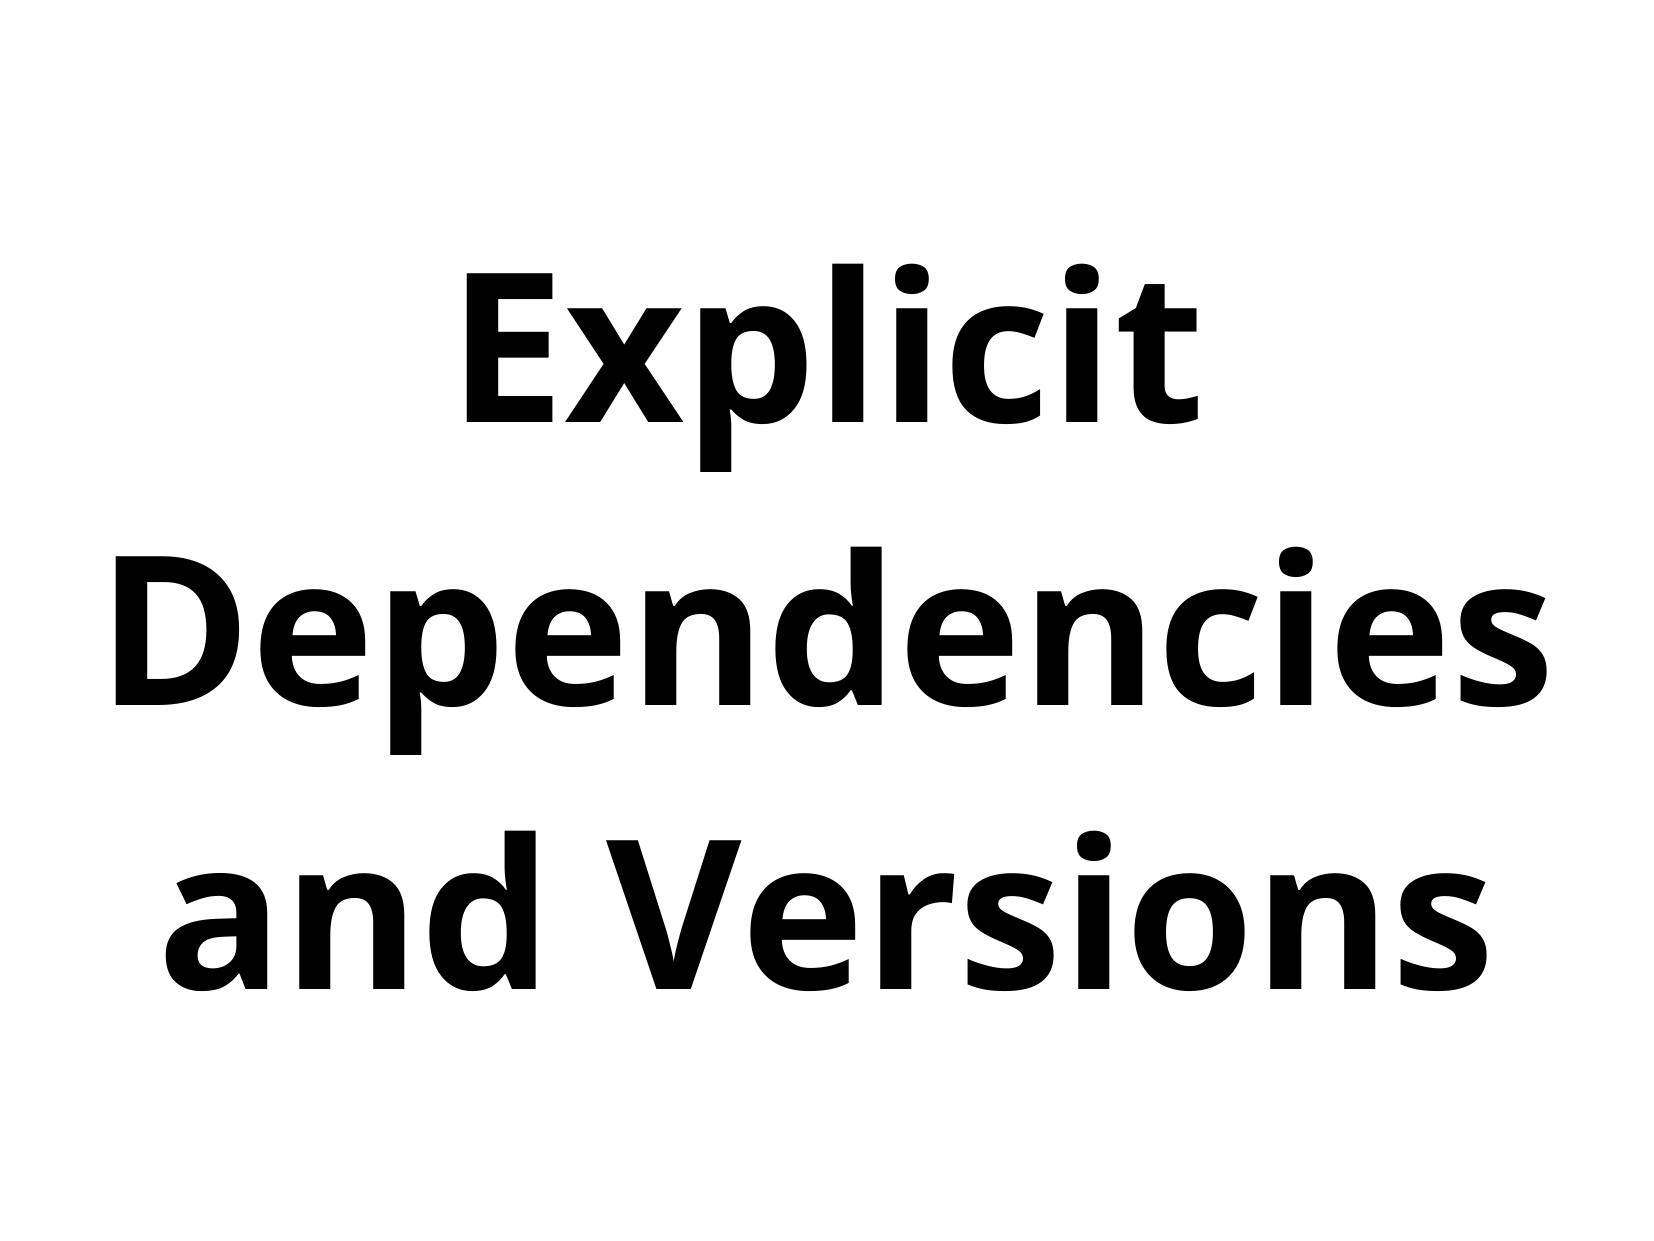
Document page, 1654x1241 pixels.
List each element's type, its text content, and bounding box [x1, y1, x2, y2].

title Explicit Dependencies and Versions [82, 49, 1571, 1201]
